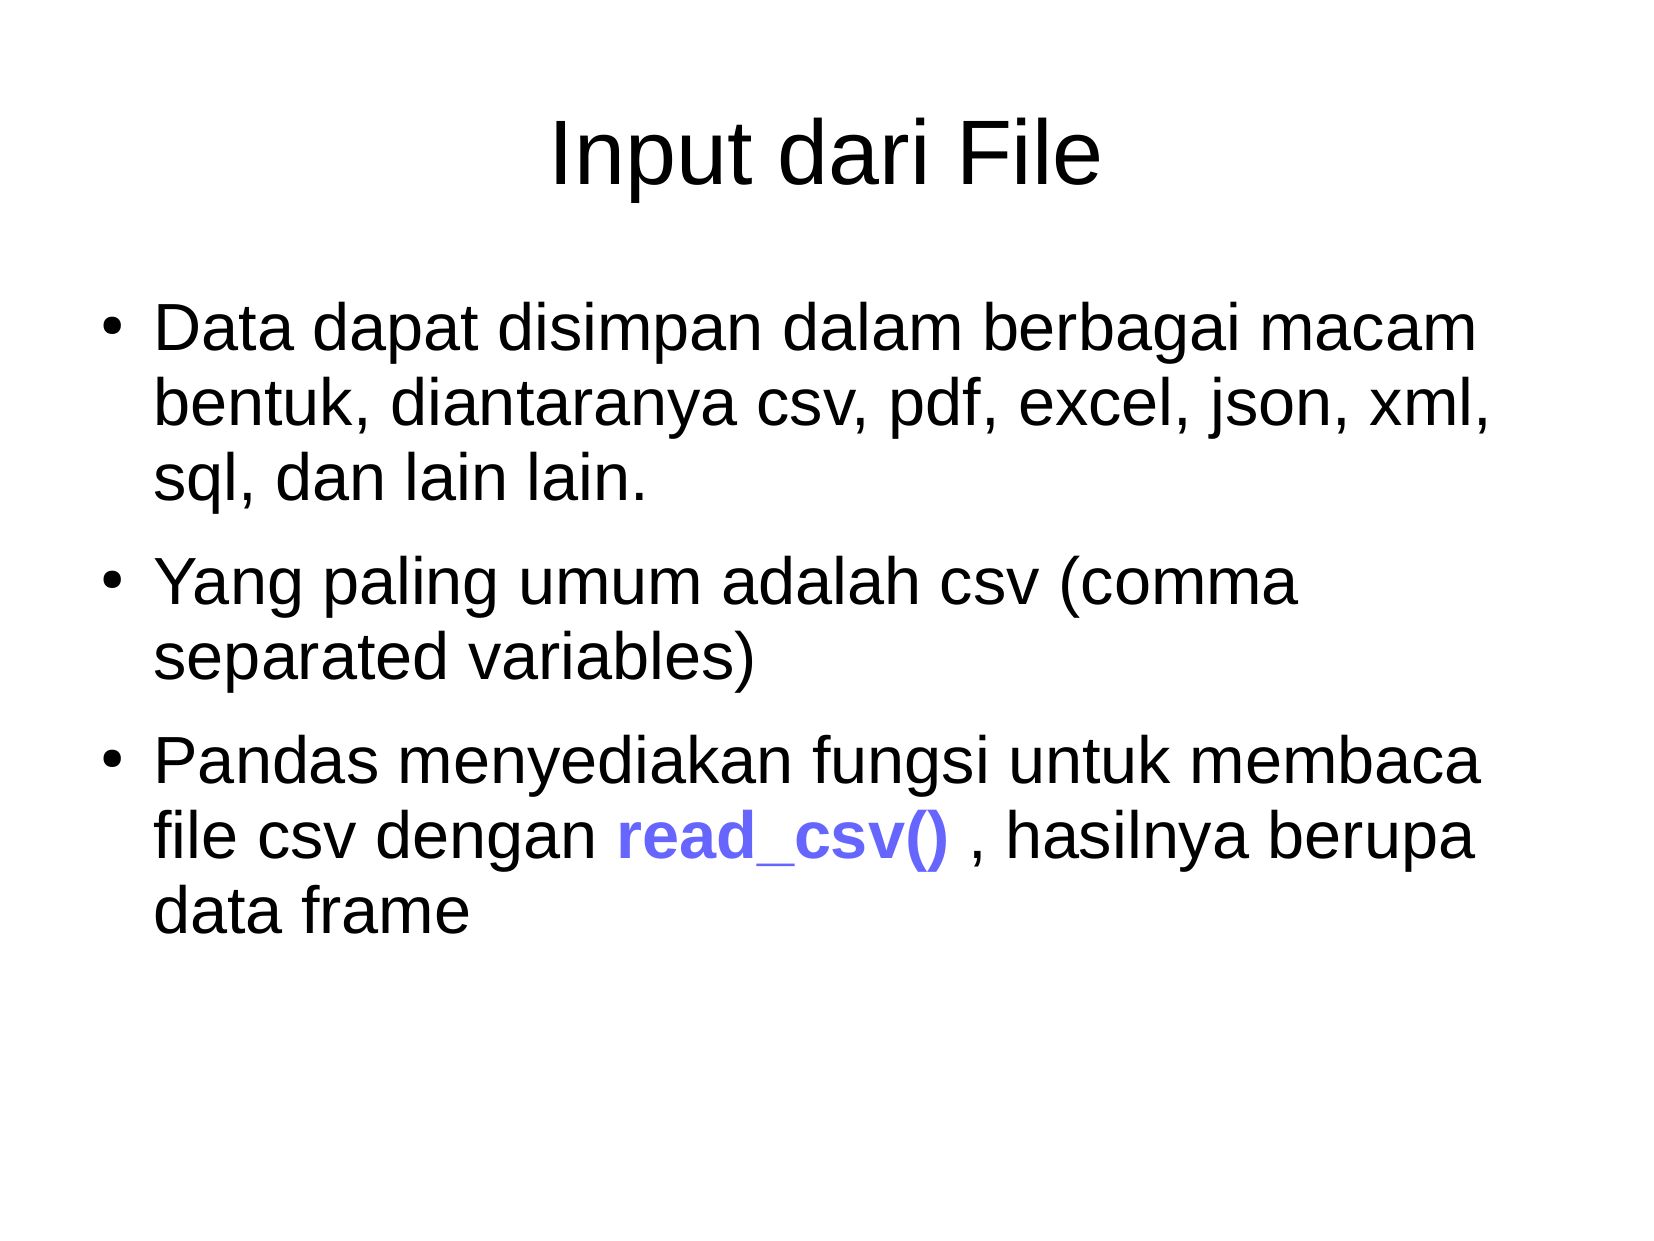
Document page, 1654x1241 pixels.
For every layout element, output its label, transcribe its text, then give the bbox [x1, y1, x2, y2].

list Data dapat disimpan dalam berbagai macam bentuk, diantaranya csv, pdf, excel, json, xml, sql, dan lain lain. Yang paling umum adalah csv (comma separated variables) Pandas menyediakan fungsi untuk membaca file csv dengan read_csv() , hasilnya berupa data frame [82, 290, 1571, 1010]
title Input dari File [82, 49, 1571, 257]
